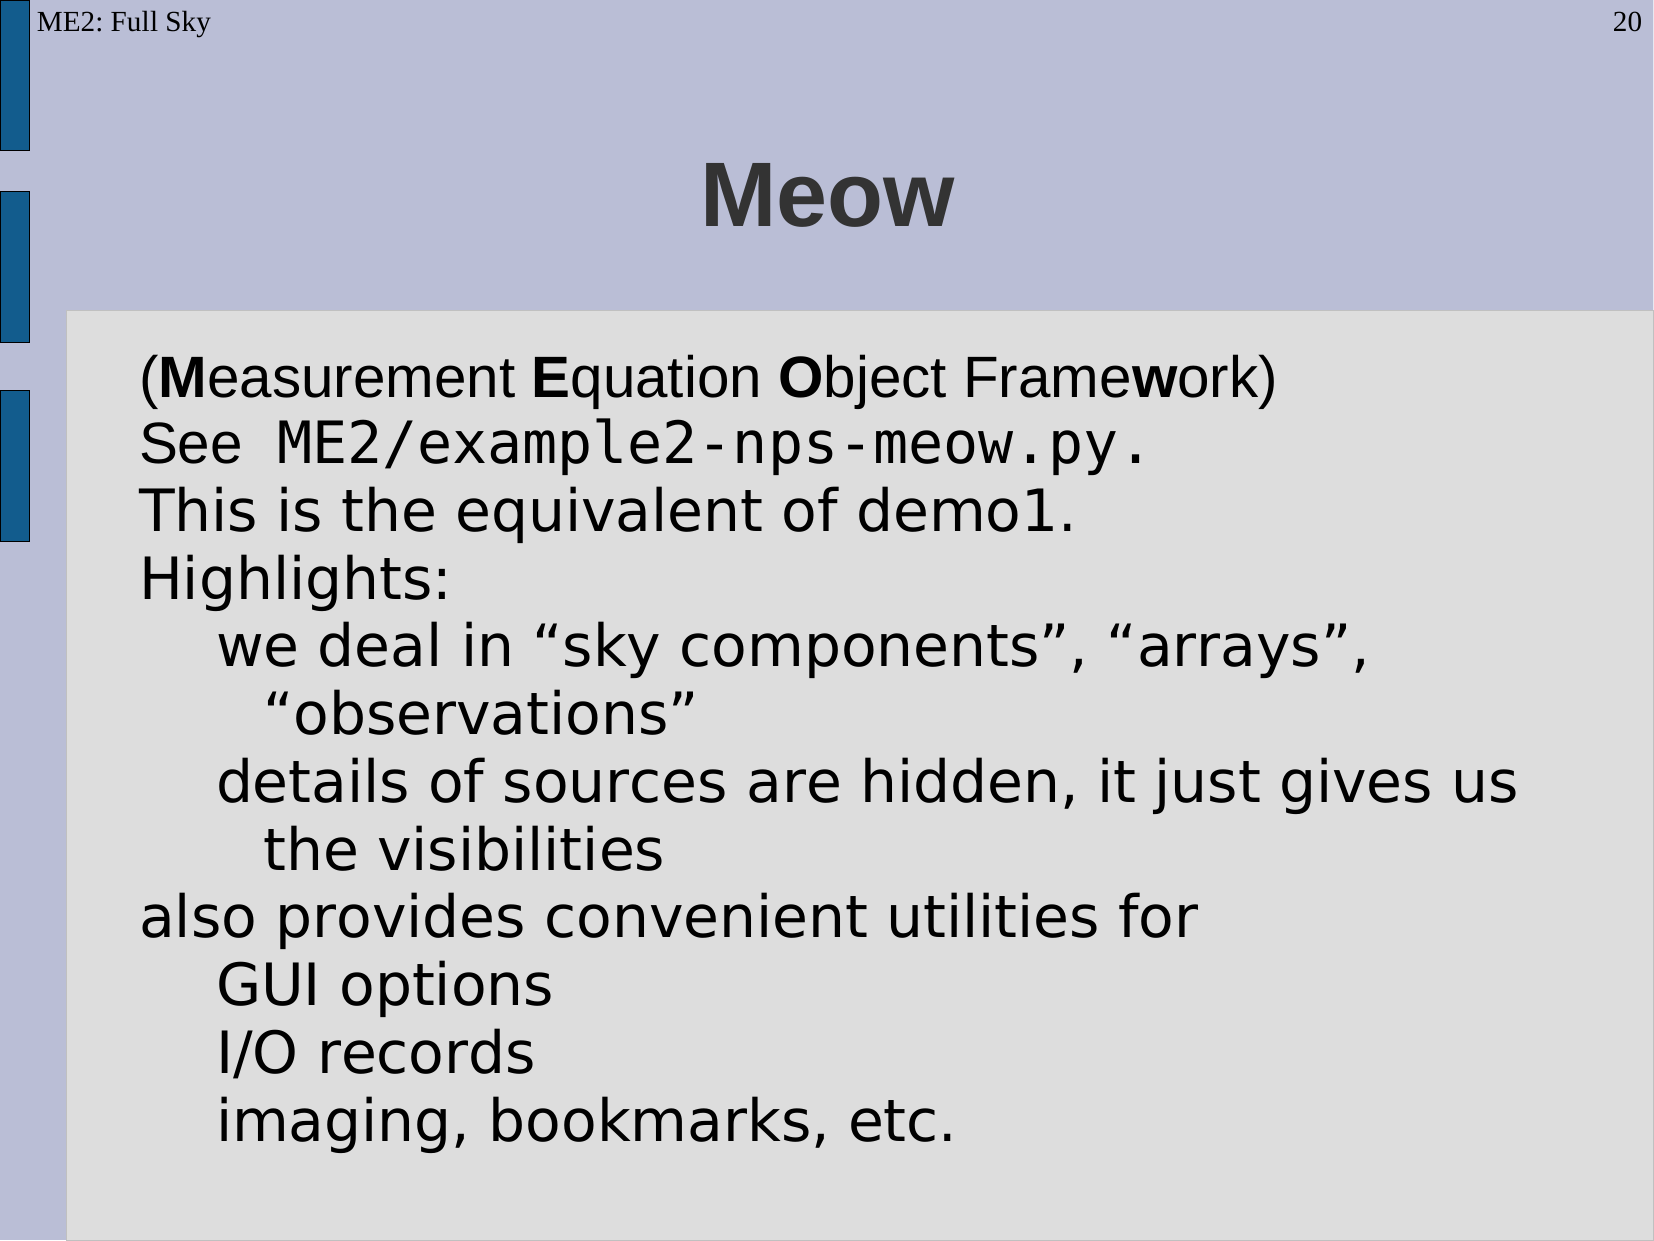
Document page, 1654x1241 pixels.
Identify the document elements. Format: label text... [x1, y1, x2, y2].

list (Measurement Equation Object Framework) See ME2/example2-nps-meow.py. This is the equivalent of demo1. Highlights: we deal in “sky components”, “arrays”, “observations” details of sources are hidden, it just gives us the visibilities also provides convenient utilities for GUI options I/O records imaging, bookmarks, etc. [121, 344, 1534, 1158]
title Meow [121, 91, 1534, 299]
